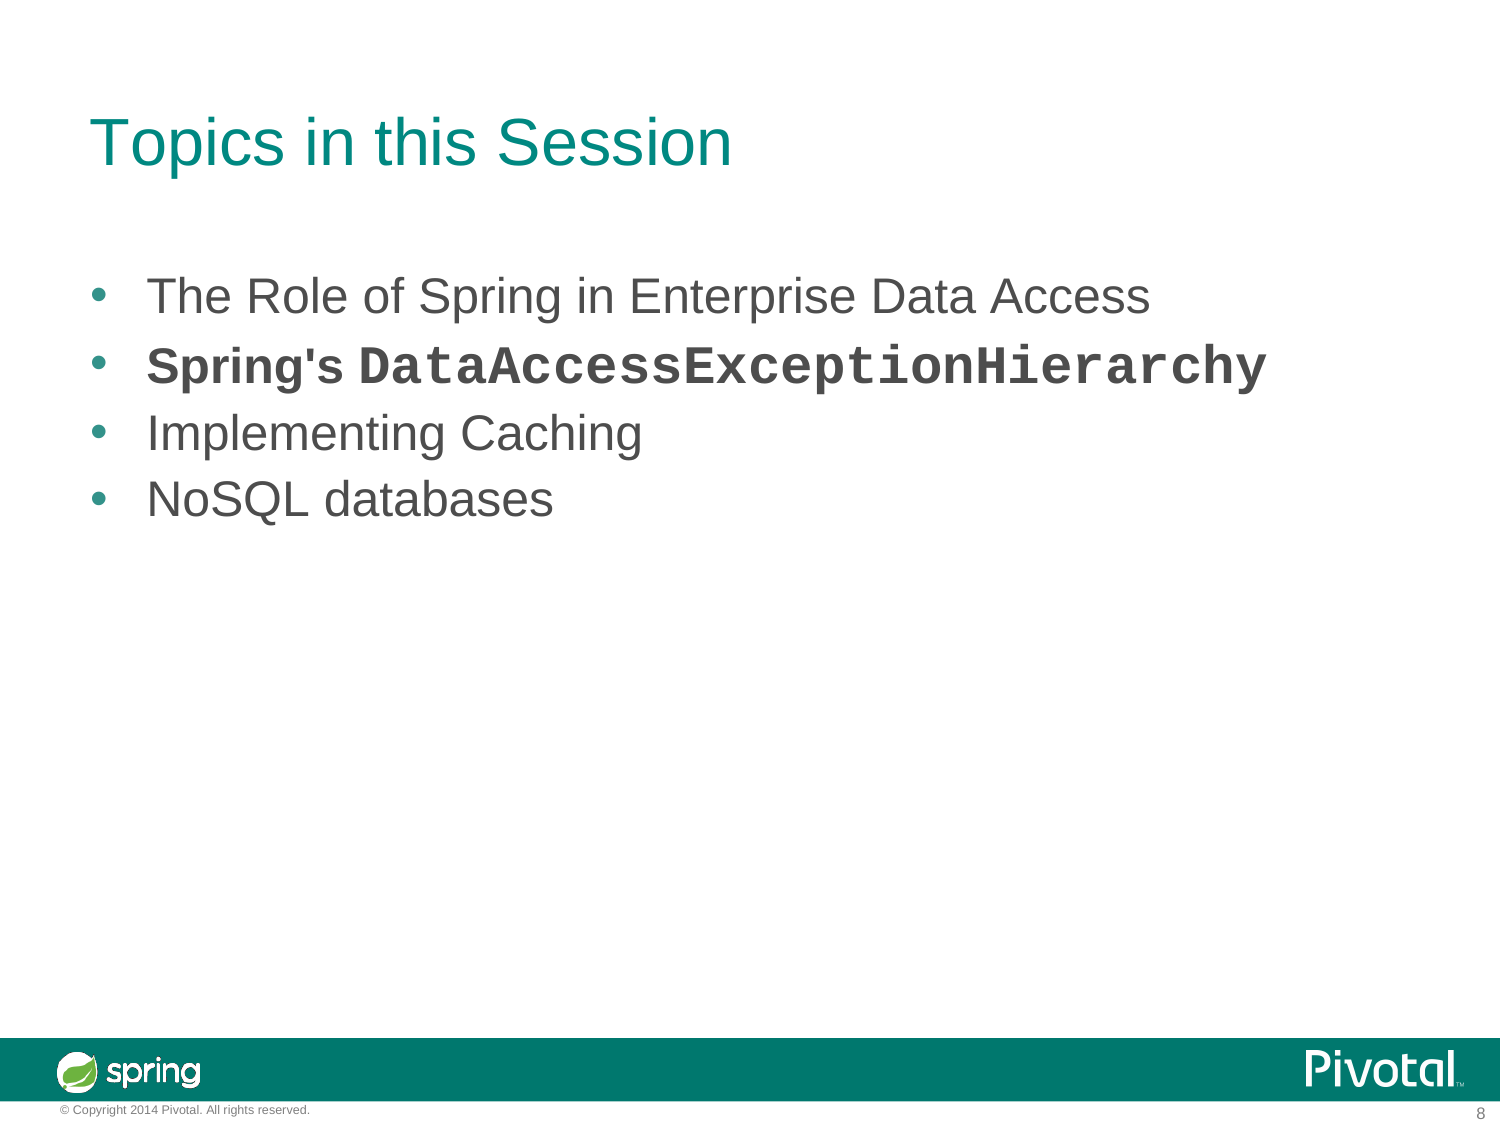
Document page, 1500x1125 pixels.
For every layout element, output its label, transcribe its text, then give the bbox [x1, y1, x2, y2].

picture [1306, 1050, 1464, 1087]
list The Role of Spring in Enterprise Data Access Spring's DataAccessExceptionHierarchy Implementing Caching NoSQL databases [75, 262, 1426, 1005]
picture [32, 1041, 210, 1103]
title Topics in this Session [75, 45, 1426, 233]
